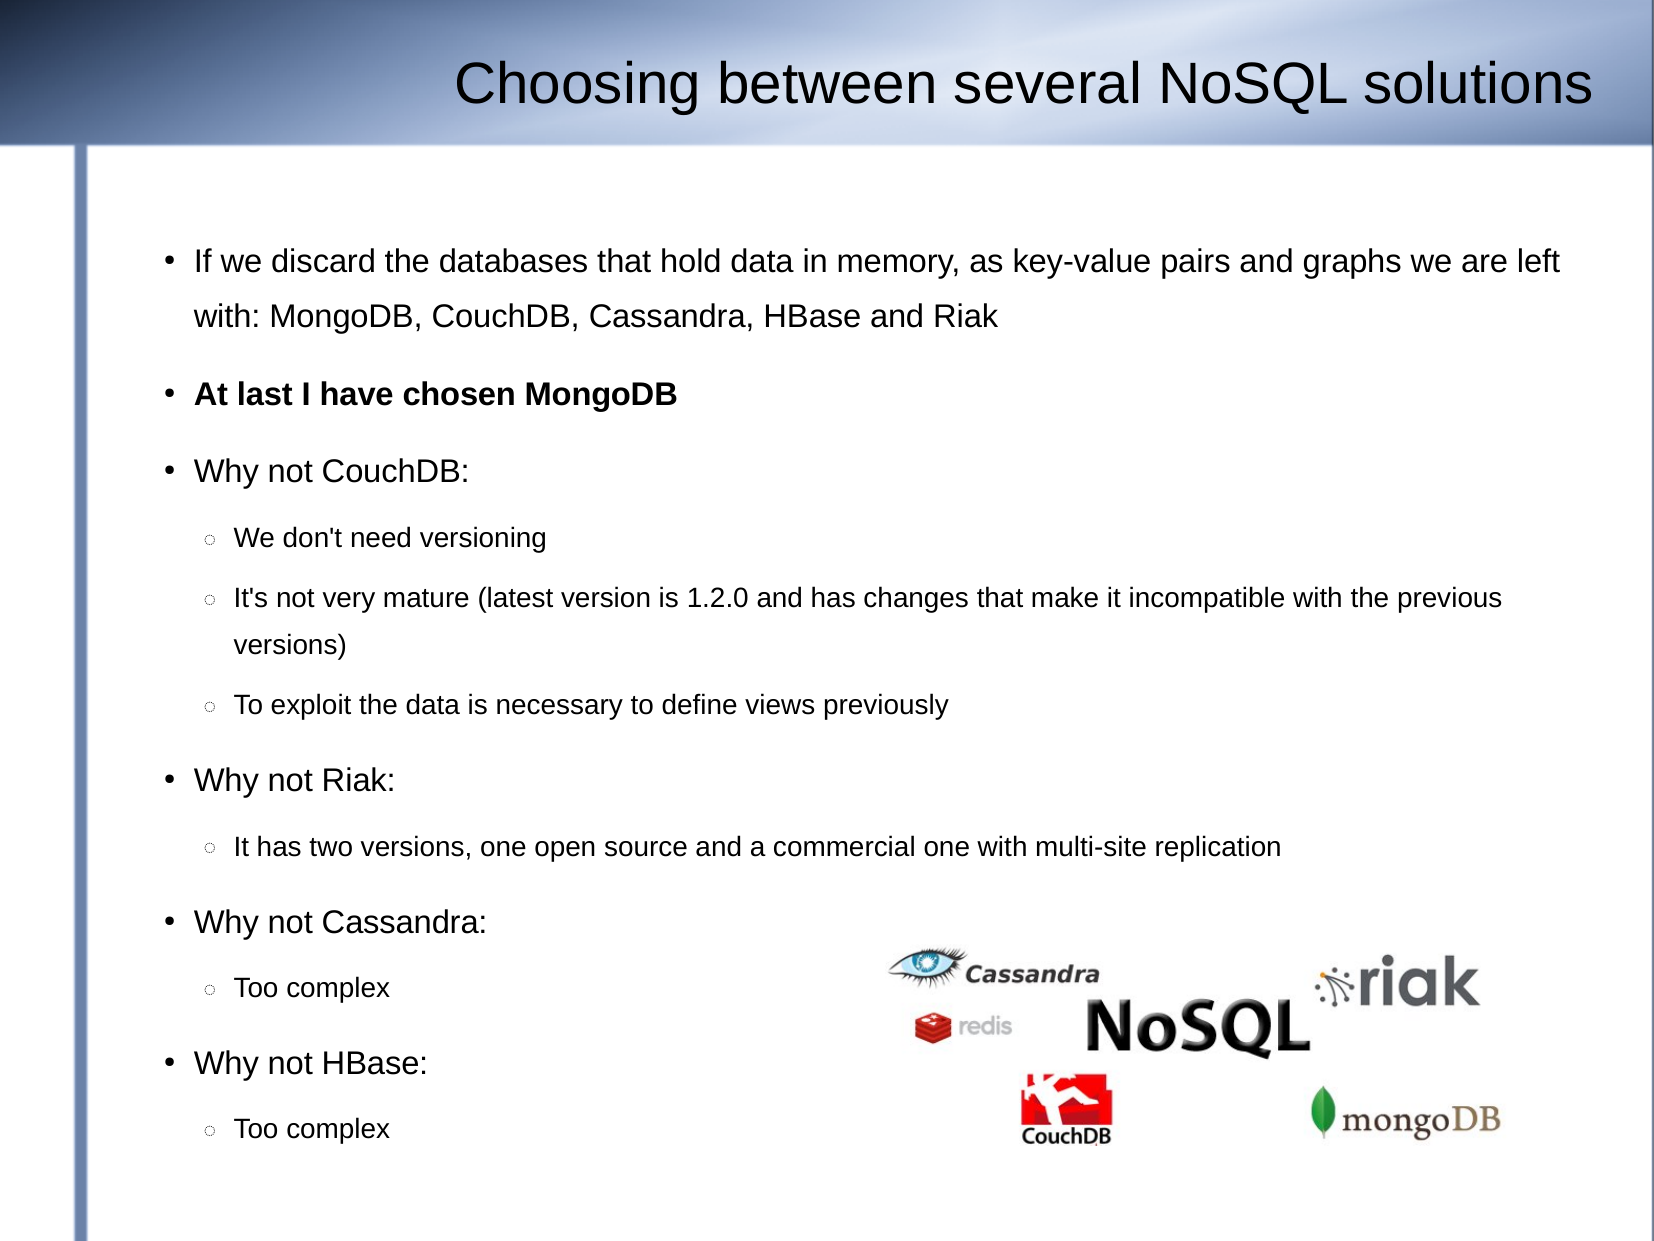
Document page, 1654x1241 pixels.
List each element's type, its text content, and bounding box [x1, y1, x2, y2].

picture [0, 0, 1654, 1241]
title Choosing between several NoSQL solutions [154, 49, 1596, 118]
list If we discard the databases that hold data in memory, as key-value pairs and graphs we are left with: MongoDB, CouchDB, Cassandra, HBase and Riak At last I have chosen MongoDB Why not CouchDB: We don't need versioning It's not very mature (latest version is 1.2.0 and has changes that make it incompatible with the previous versions) To exploit the data is necessary to define views previously Why not Riak: It has two versions, one open source and a commercial one with multi-site replication Why not Cassandra: Too complex Why not HBase: Too complex [154, 224, 1596, 1158]
